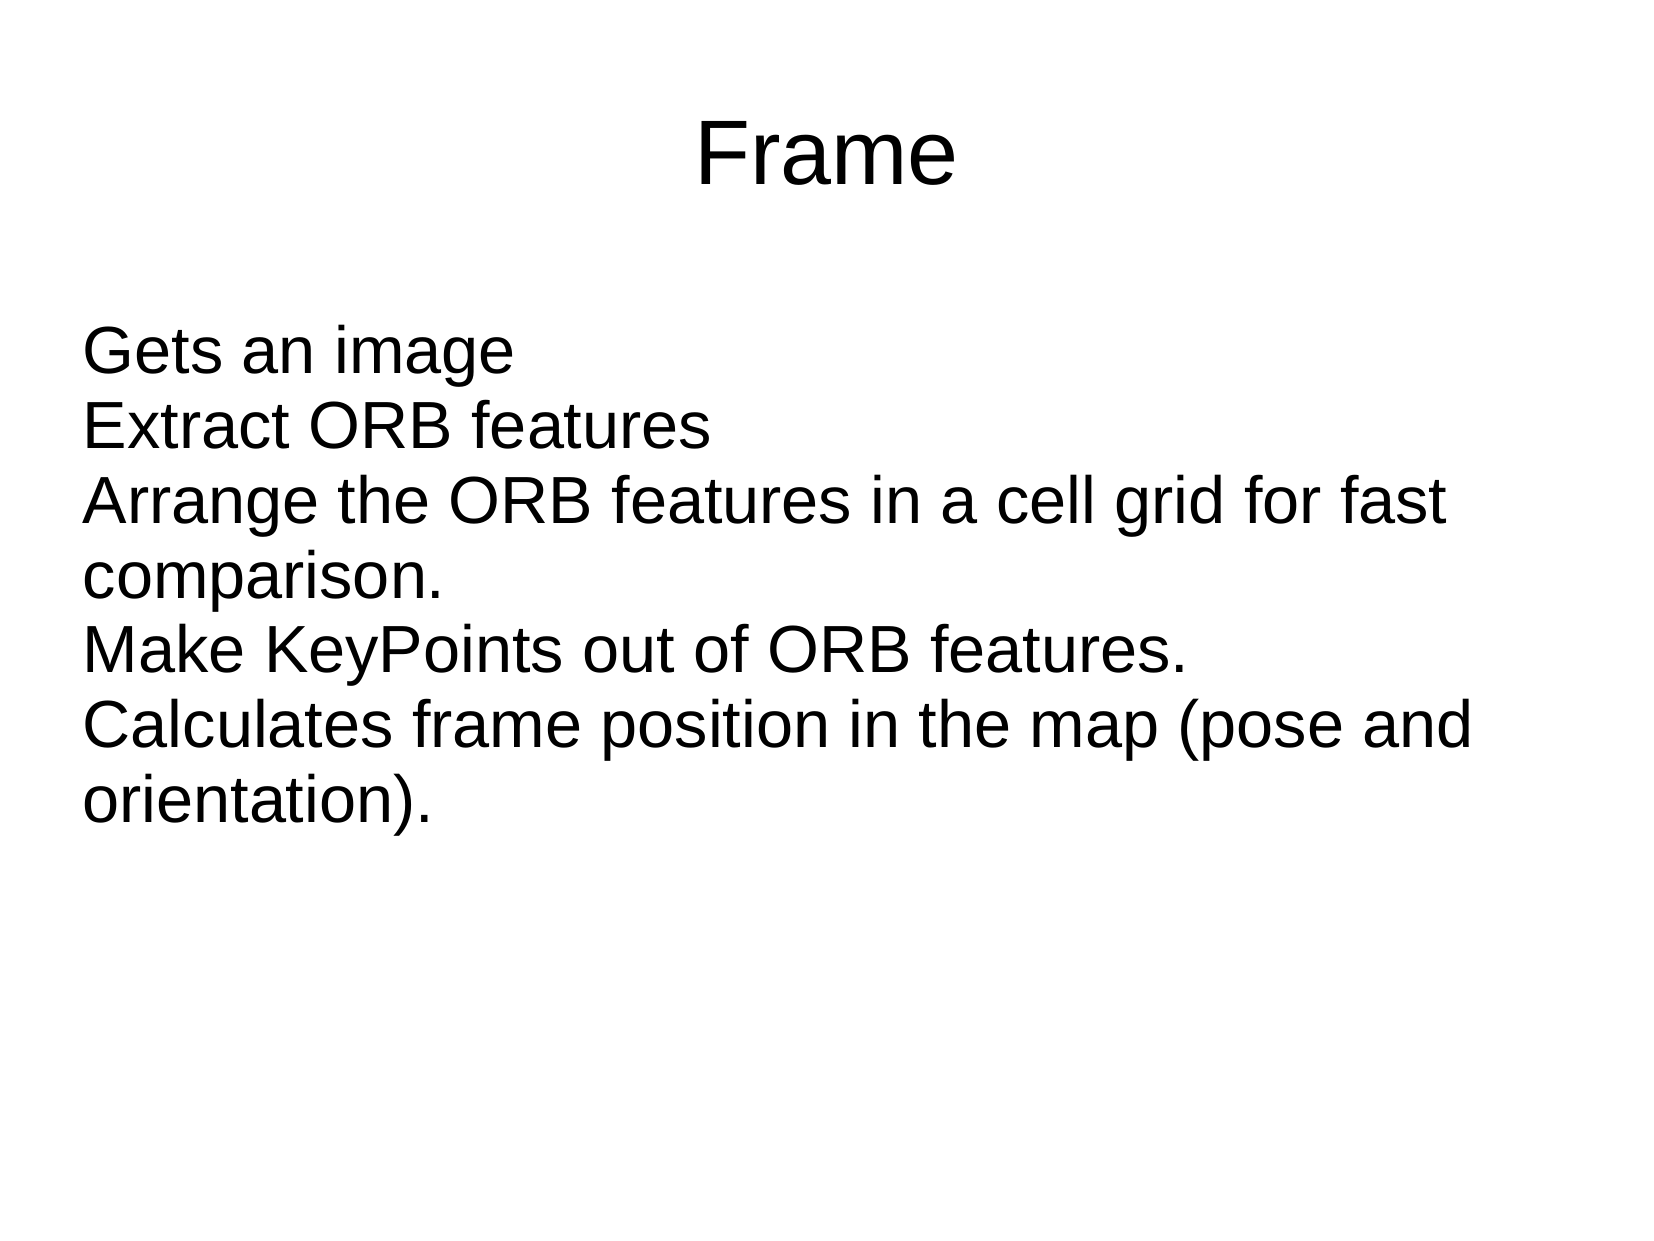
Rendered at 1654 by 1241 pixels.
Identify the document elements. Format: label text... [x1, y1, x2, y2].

title Frame [82, 49, 1571, 257]
subtitle Gets an image Extract ORB features Arrange the ORB features in a cell grid for fast comparison. Make KeyPoints out of ORB features. Calculates frame position in the map (pose and orientation). [82, 290, 1571, 1010]
